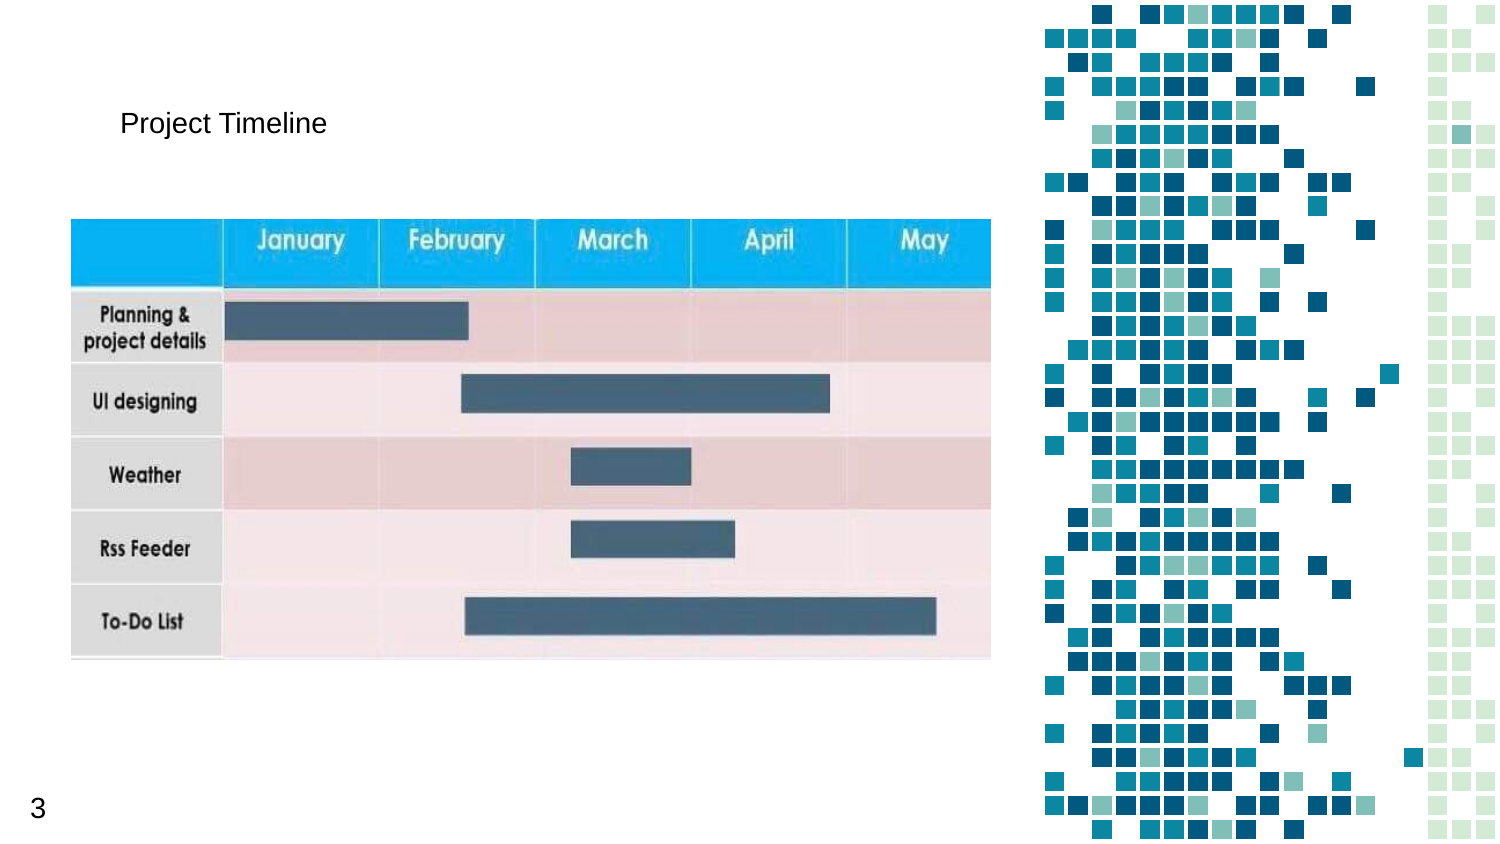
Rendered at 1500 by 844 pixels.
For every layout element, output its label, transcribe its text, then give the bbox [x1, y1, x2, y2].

picture [898, 225, 952, 262]
title Project Timeline [105, 13, 1215, 155]
picture [71, 219, 991, 661]
picture [442, 219, 452, 223]
picture [741, 219, 798, 257]
picture [573, 219, 651, 256]
picture [256, 219, 348, 261]
slide_number <number> [15, 774, 105, 839]
picture [407, 219, 508, 262]
